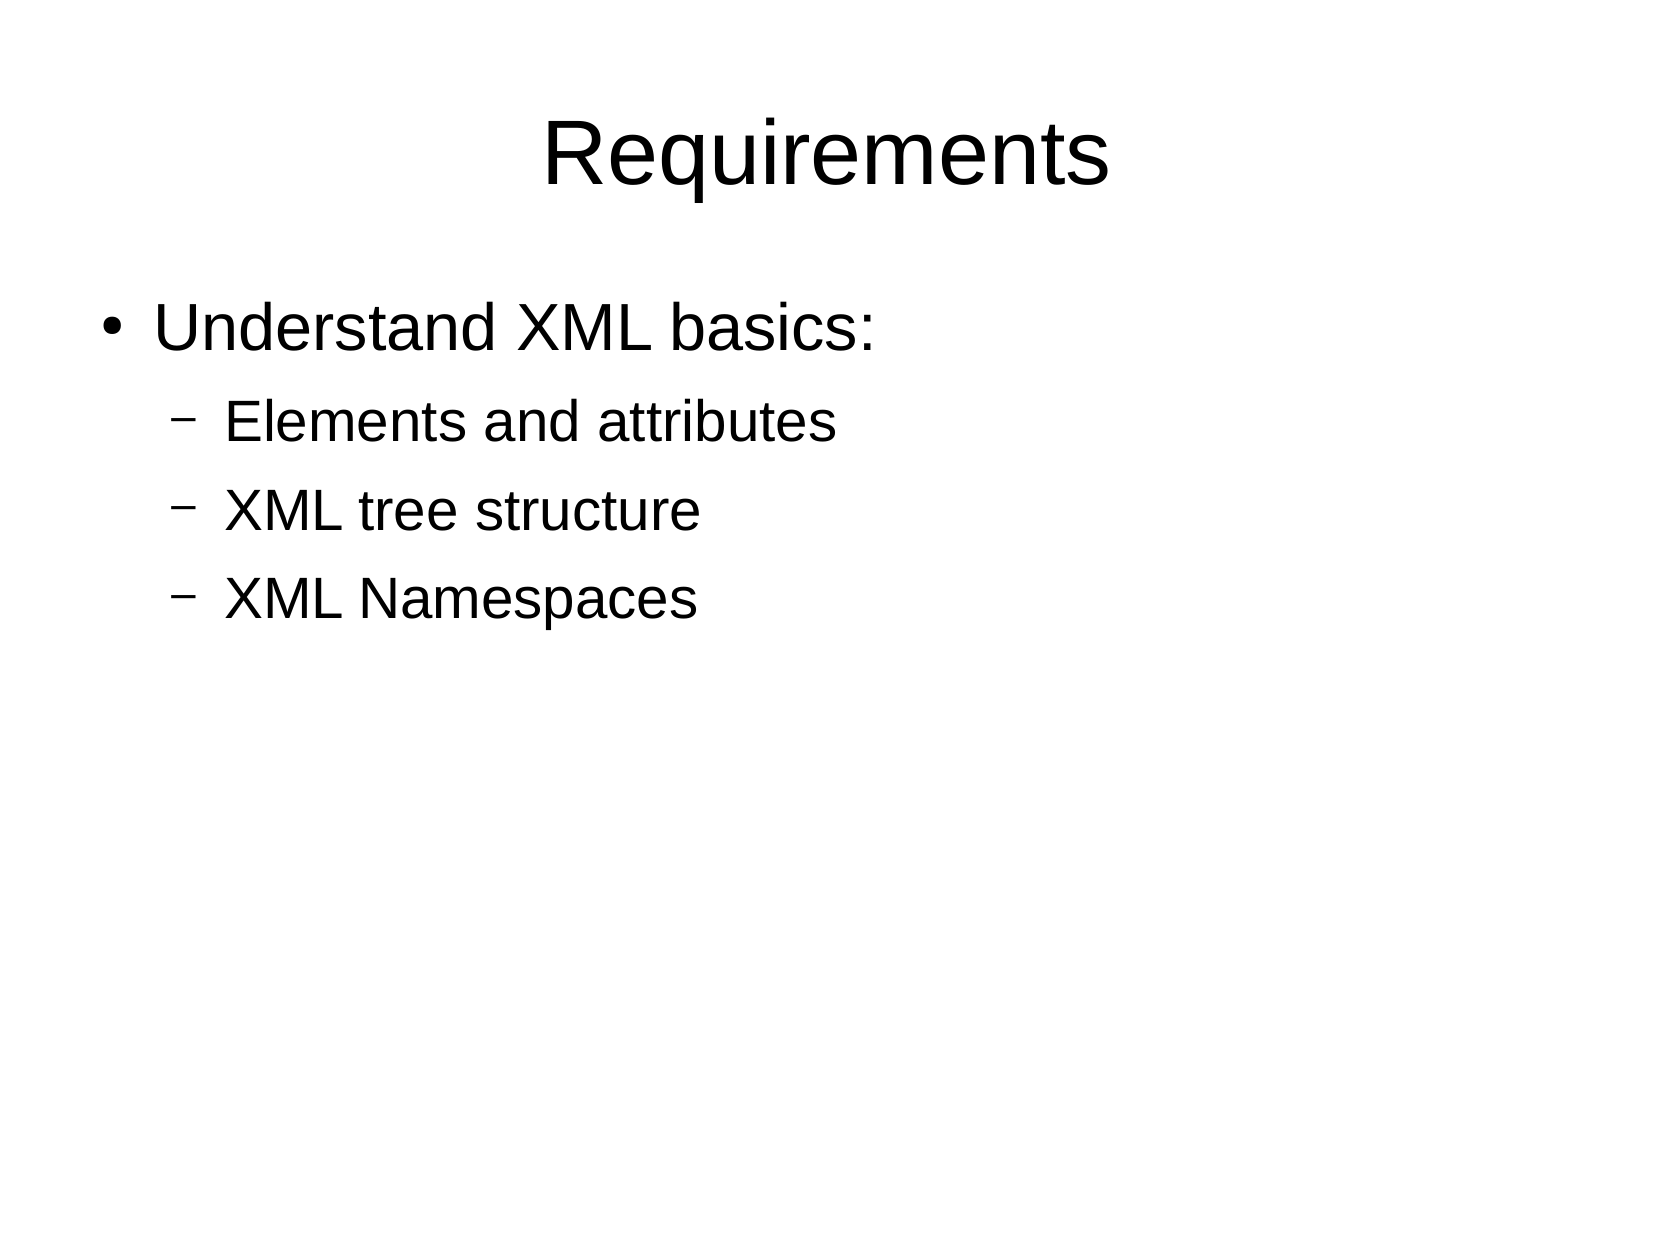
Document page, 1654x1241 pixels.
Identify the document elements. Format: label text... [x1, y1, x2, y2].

title Requirements [82, 49, 1571, 257]
list Understand XML basics: Elements and attributes XML tree structure XML Namespaces [82, 290, 1571, 1010]
